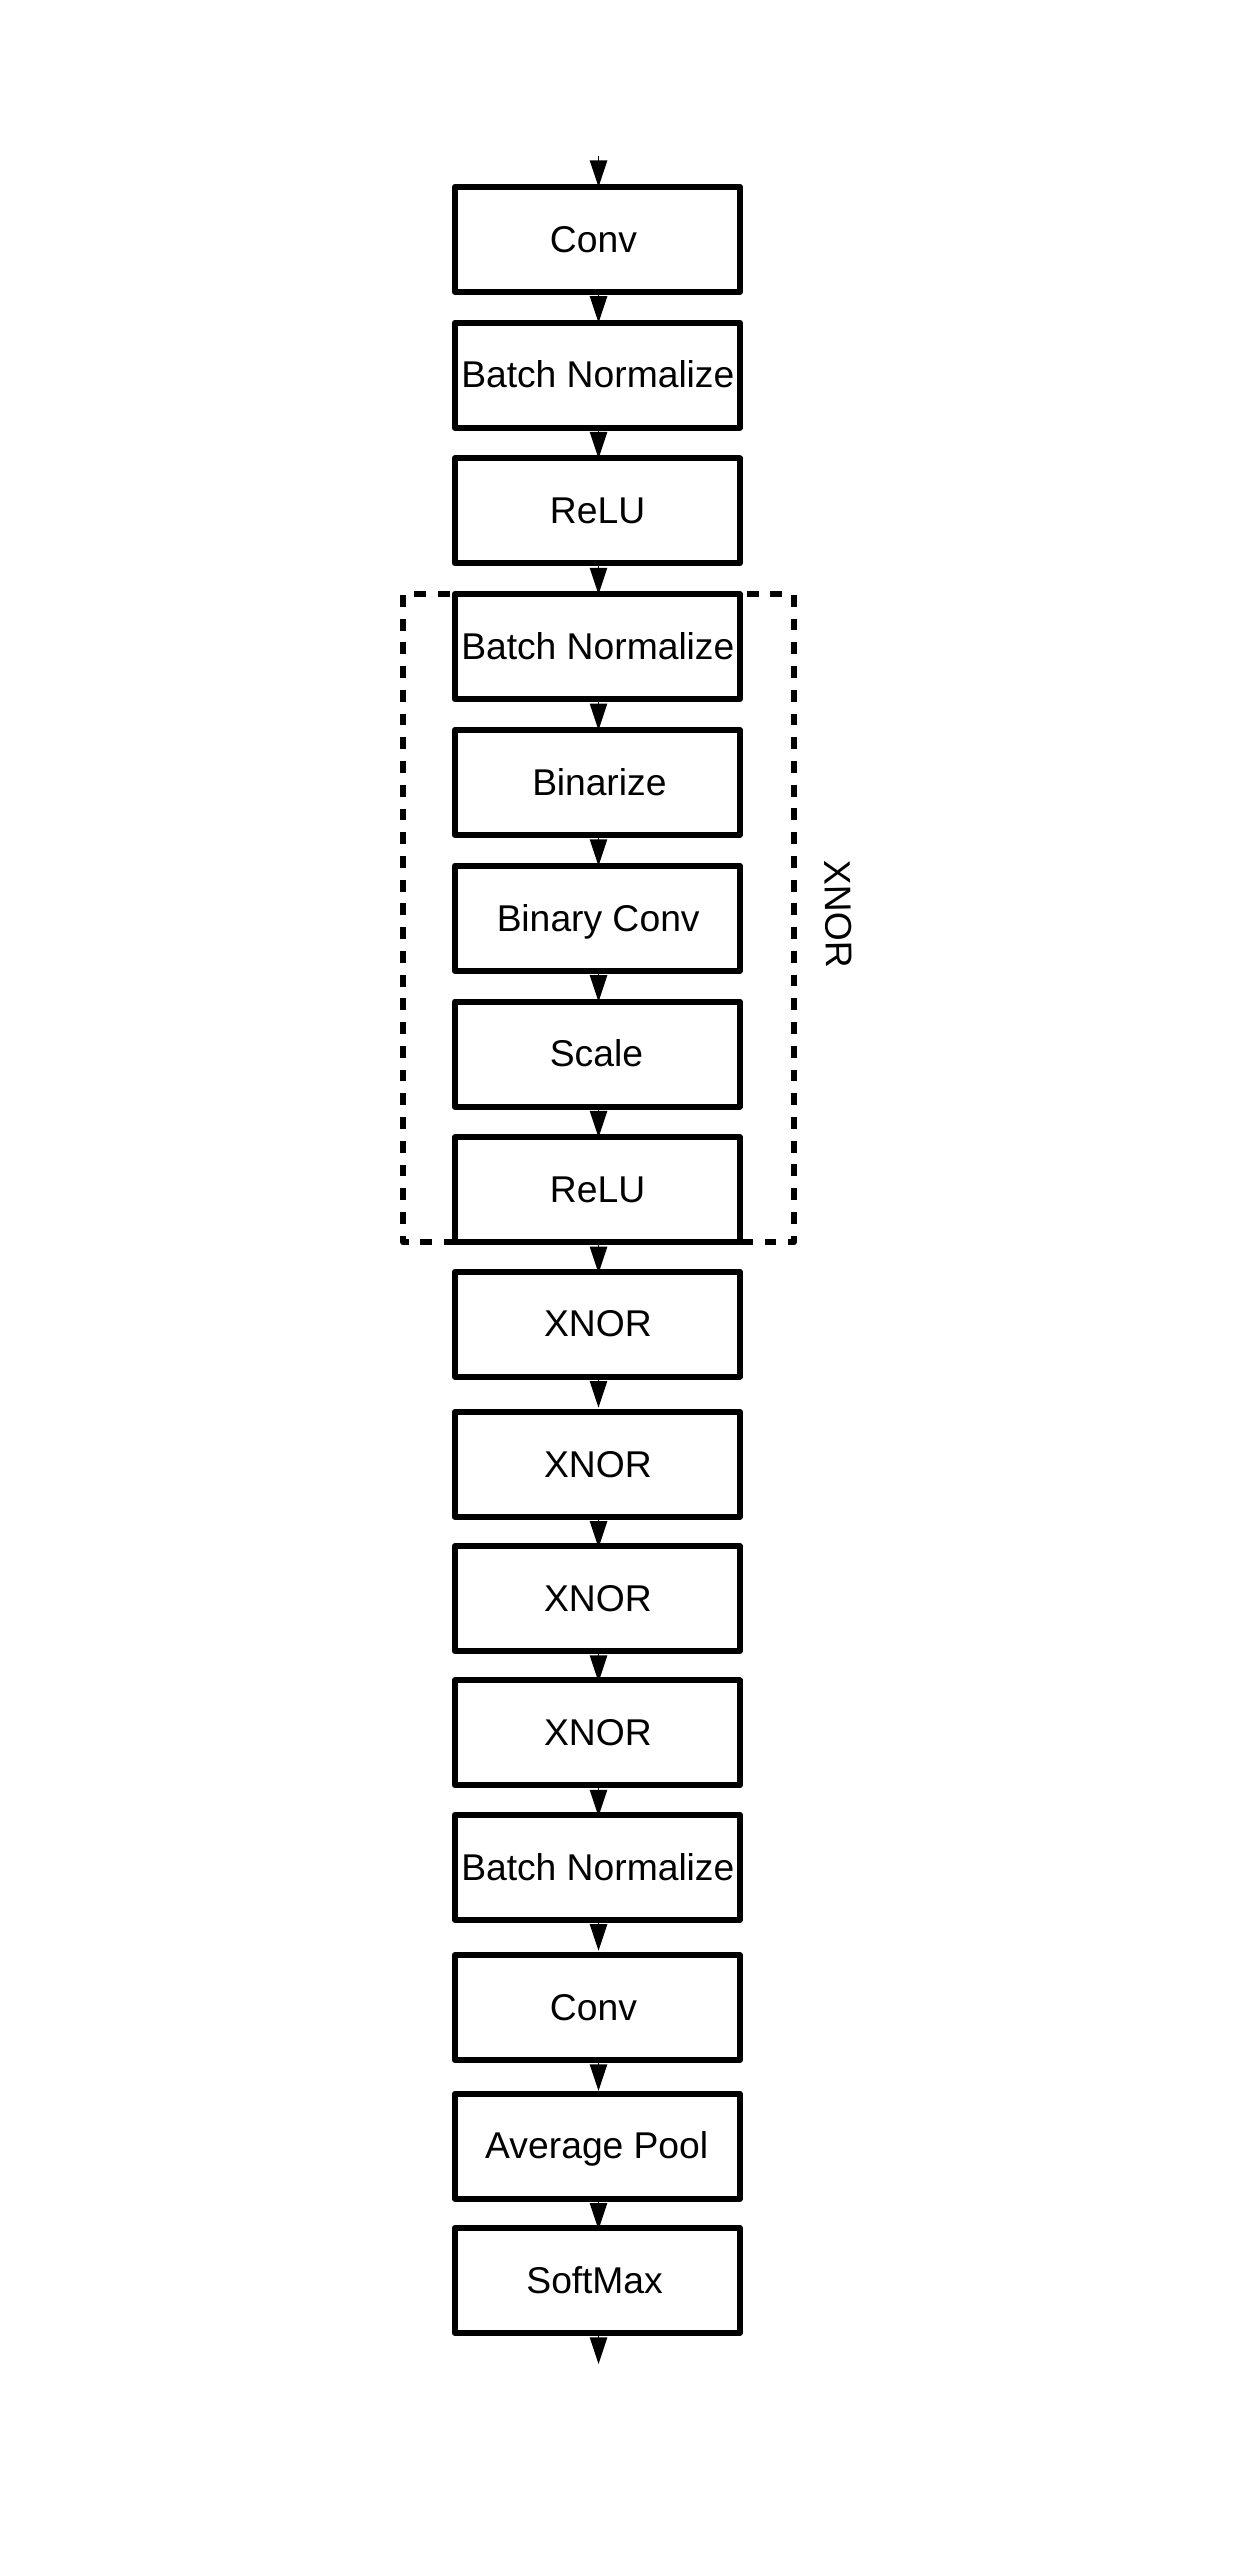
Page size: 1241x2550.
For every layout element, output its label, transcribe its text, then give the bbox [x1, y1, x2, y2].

text_box XNOR [808, 845, 868, 985]
text_box ReLU [535, 482, 722, 540]
text_box XNOR [529, 1704, 737, 1762]
text_box Scale [535, 1025, 718, 1083]
text_box Conv [535, 211, 708, 268]
text_box ReLU [535, 1161, 722, 1219]
text_box Batch Normalize [446, 1838, 926, 1896]
text_box XNOR [529, 1436, 737, 1493]
text_box XNOR [529, 1570, 737, 1628]
text_box Average Pool [470, 2117, 867, 2175]
text_box Conv [535, 1979, 708, 2036]
text_box XNOR [529, 1295, 737, 1353]
text_box SoftMax [511, 2252, 766, 2309]
text_box Batch Normalize [446, 618, 926, 676]
text_box Binary Conv [482, 889, 809, 947]
text_box Binarize [517, 754, 769, 811]
text_box Batch Normalize [446, 346, 926, 404]
